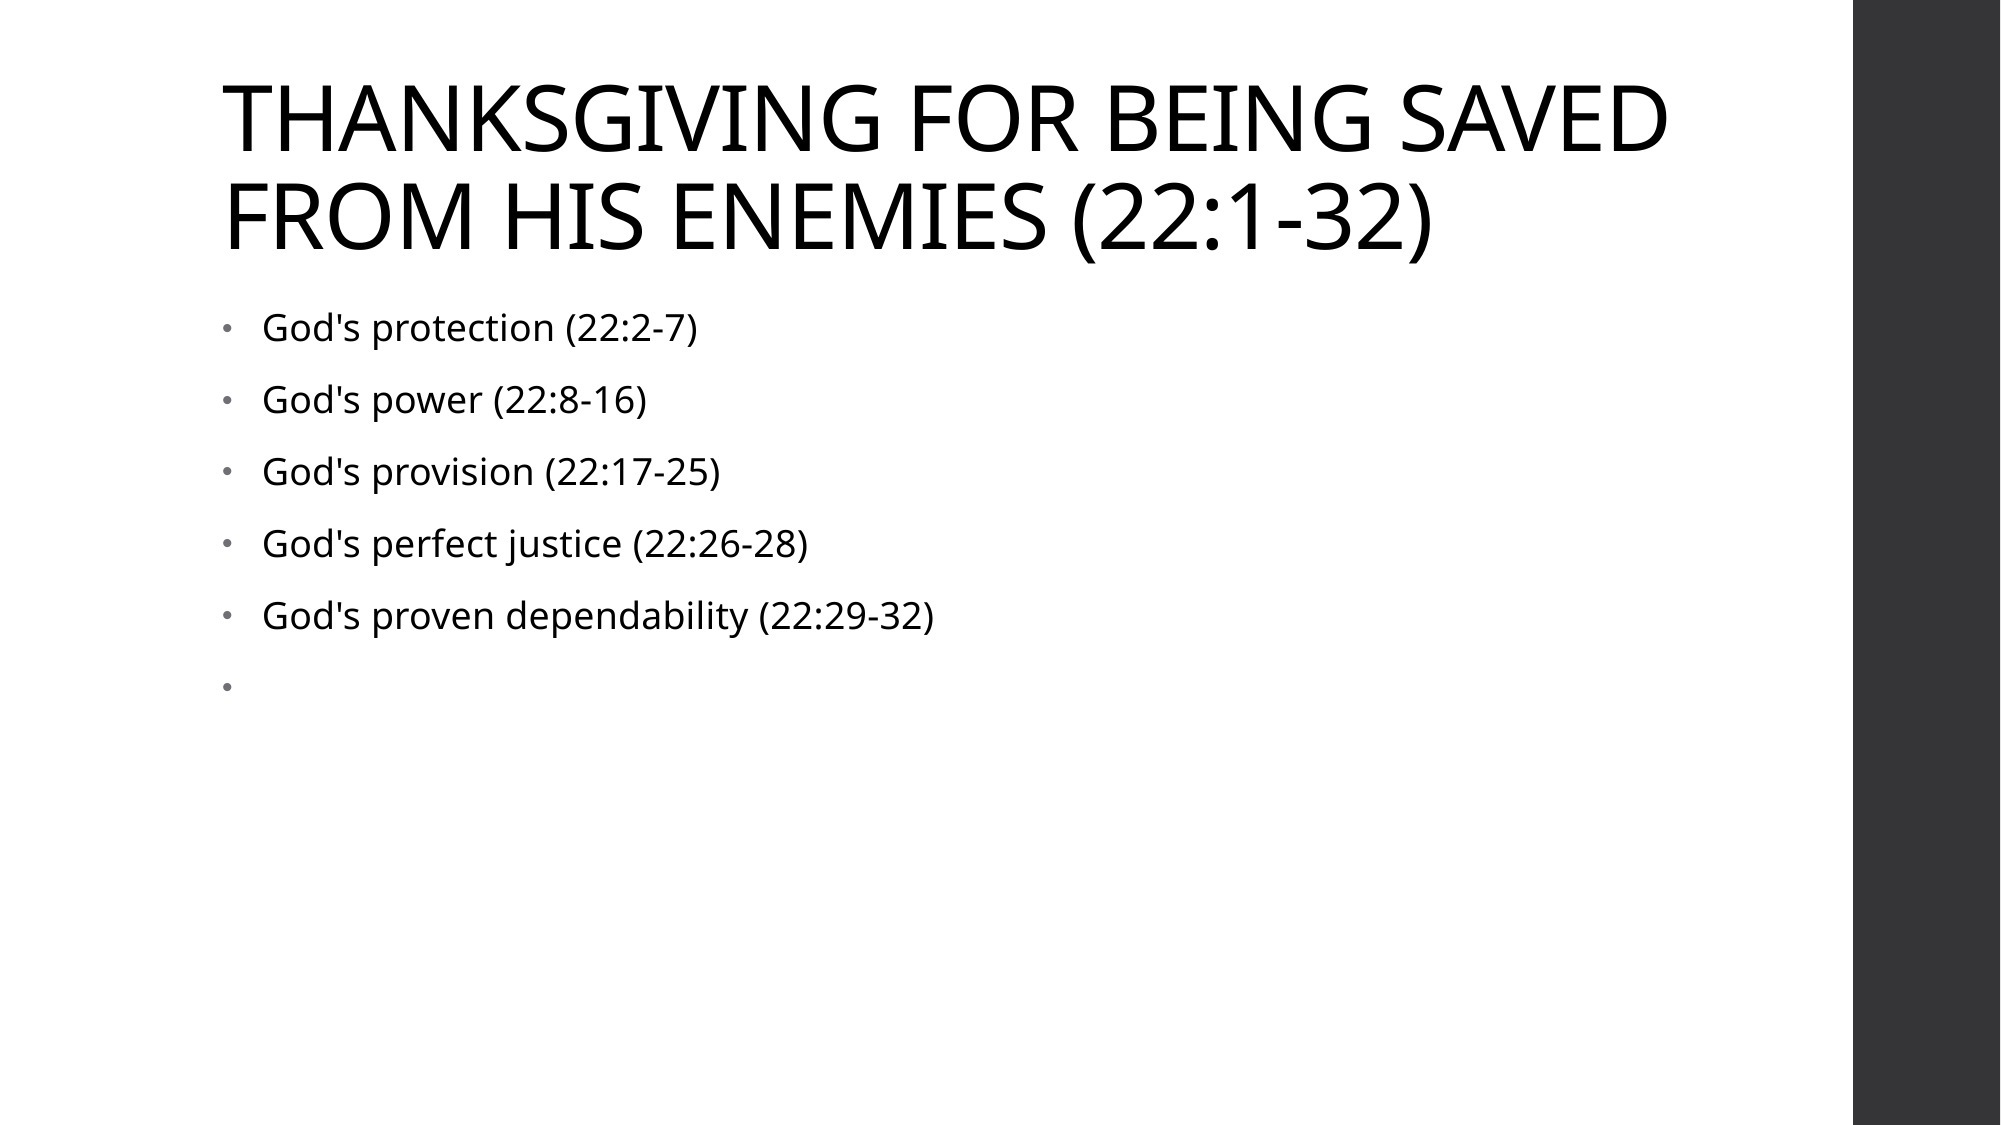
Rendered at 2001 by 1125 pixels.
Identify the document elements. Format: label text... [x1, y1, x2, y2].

title THANKSGIVING FOR BEING SAVED FROM HIS ENEMIES (22:1-32) [206, 60, 1797, 278]
list God's protection (22:2-7) God's power (22:8-16) God's provision (22:17-25) God's perfect justice (22:26-28) God's proven dependability (22:29-32) [206, 299, 1617, 1014]
